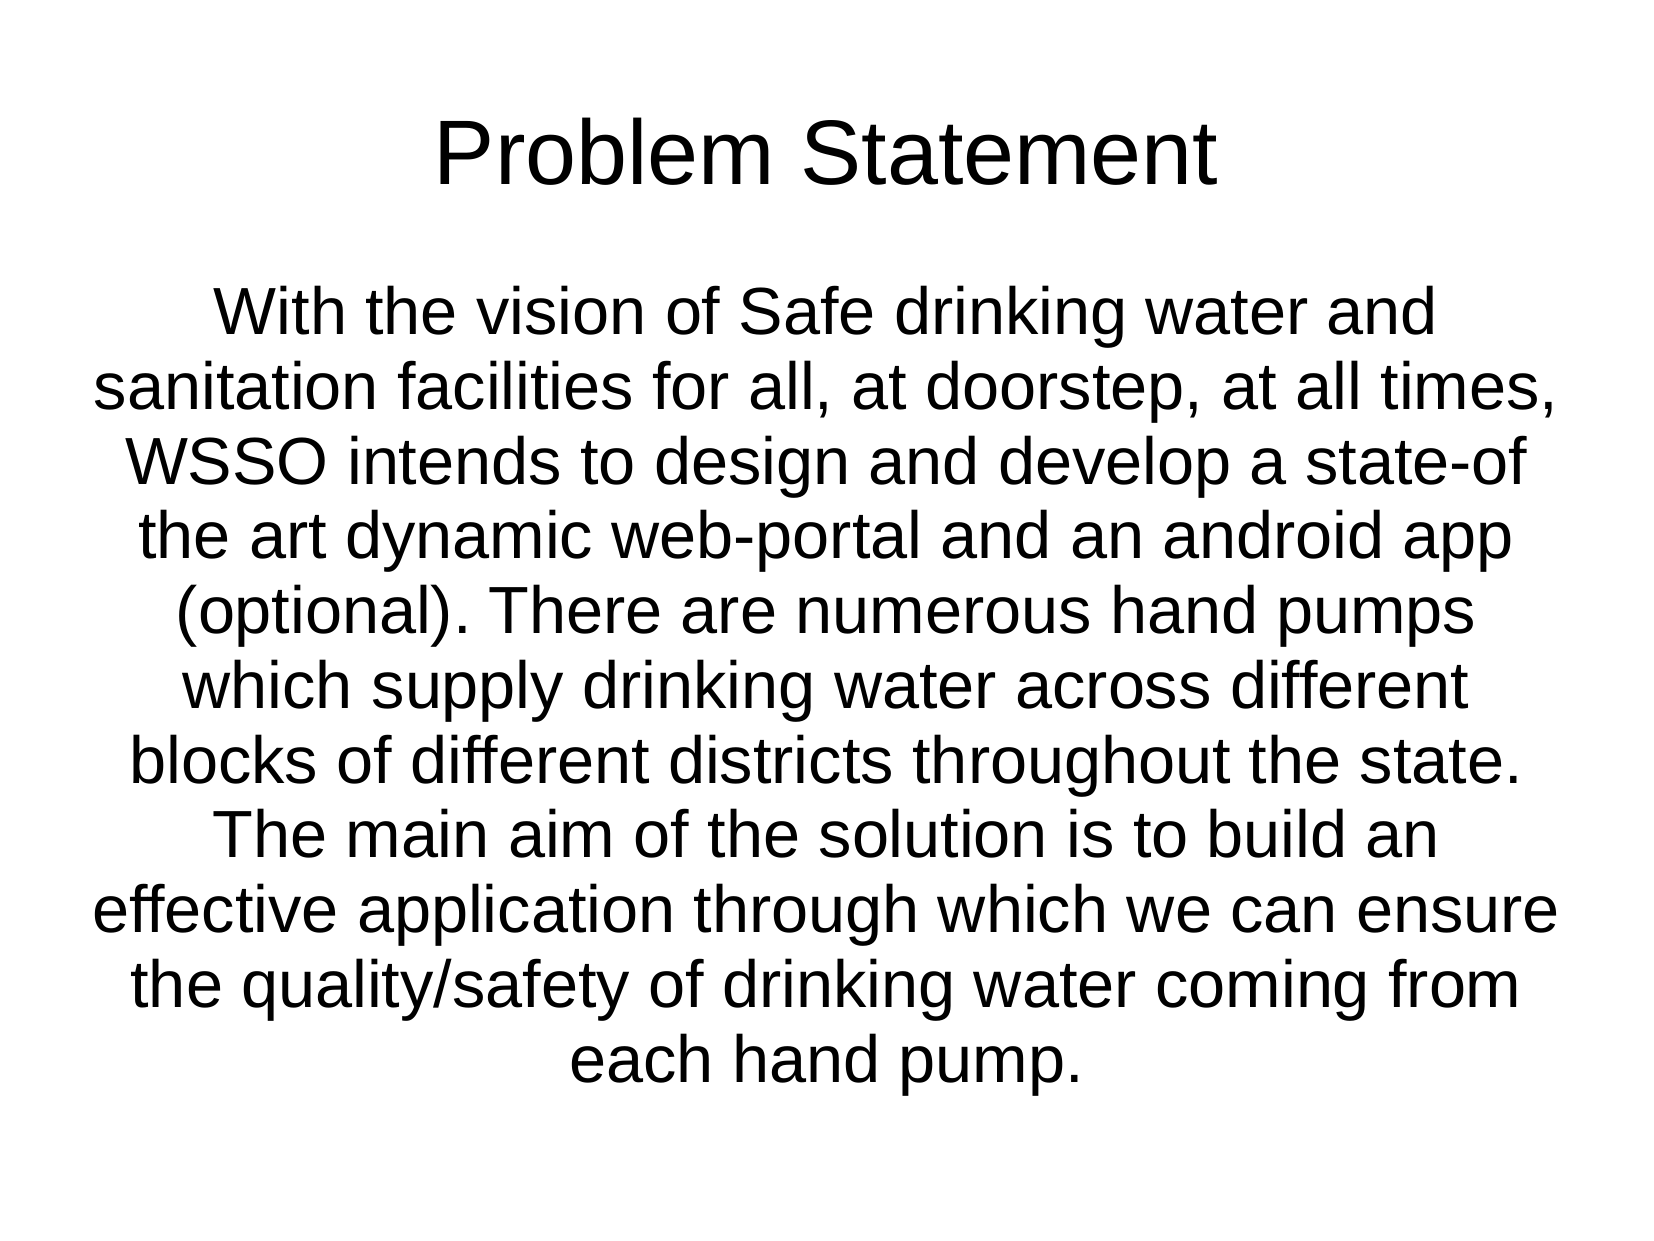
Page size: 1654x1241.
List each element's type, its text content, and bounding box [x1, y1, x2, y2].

title Problem Statement [82, 49, 1571, 257]
subtitle With the vision of Safe drinking water and sanitation facilities for all, at doorstep, at all times, WSSO intends to design and develop a state-of the art dynamic web-portal and an android app (optional). There are numerous hand pumps which supply drinking water across different blocks of different districts throughout the state. The main aim of the solution is to build an effective application through which we can ensure the quality/safety of drinking water coming from each hand pump. [82, 274, 1571, 1097]
